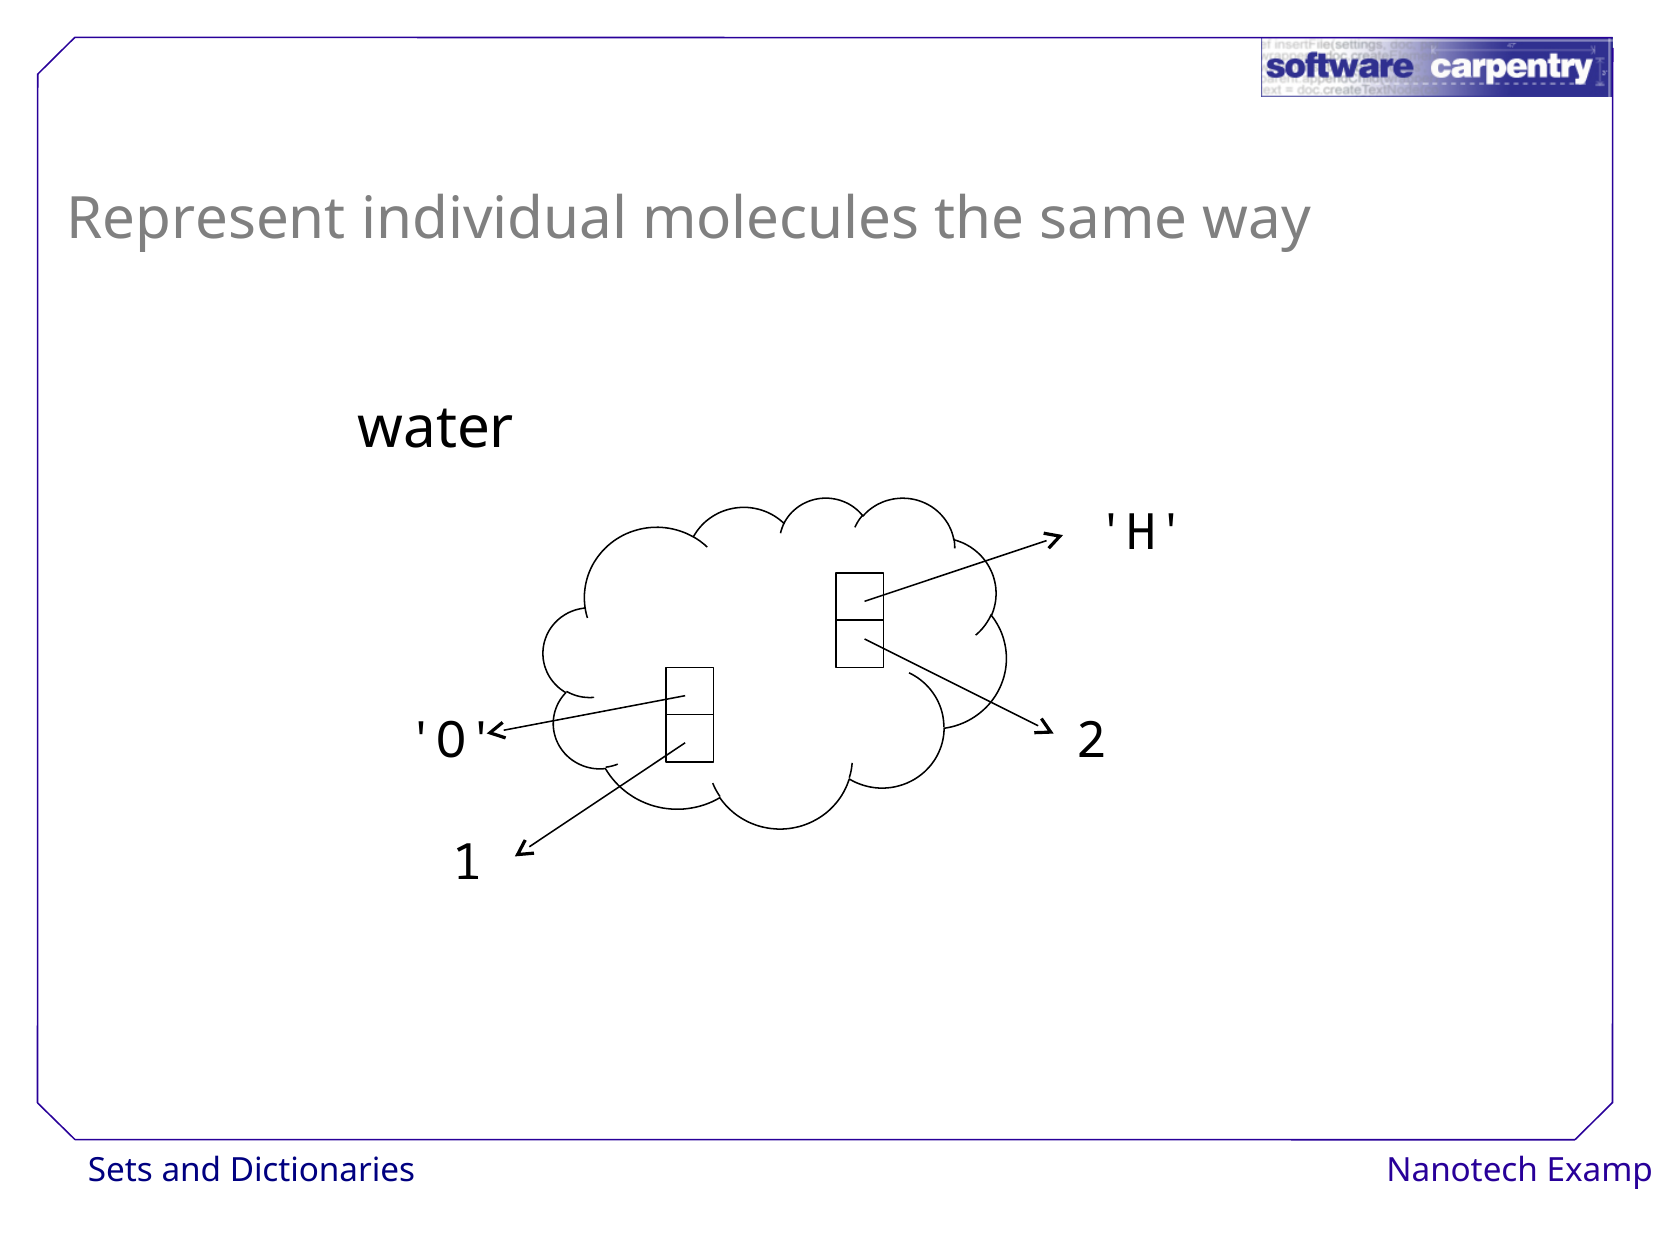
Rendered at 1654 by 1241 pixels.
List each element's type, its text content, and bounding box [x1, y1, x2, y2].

picture [1261, 39, 1613, 97]
text_box 2 [1053, 705, 1130, 772]
text_box 'O' [392, 705, 478, 772]
text_box 1 [429, 828, 506, 895]
text_box 'H' [1082, 497, 1167, 564]
text_box Represent individual molecules the same way [51, 138, 1477, 259]
text_box water [342, 346, 679, 467]
